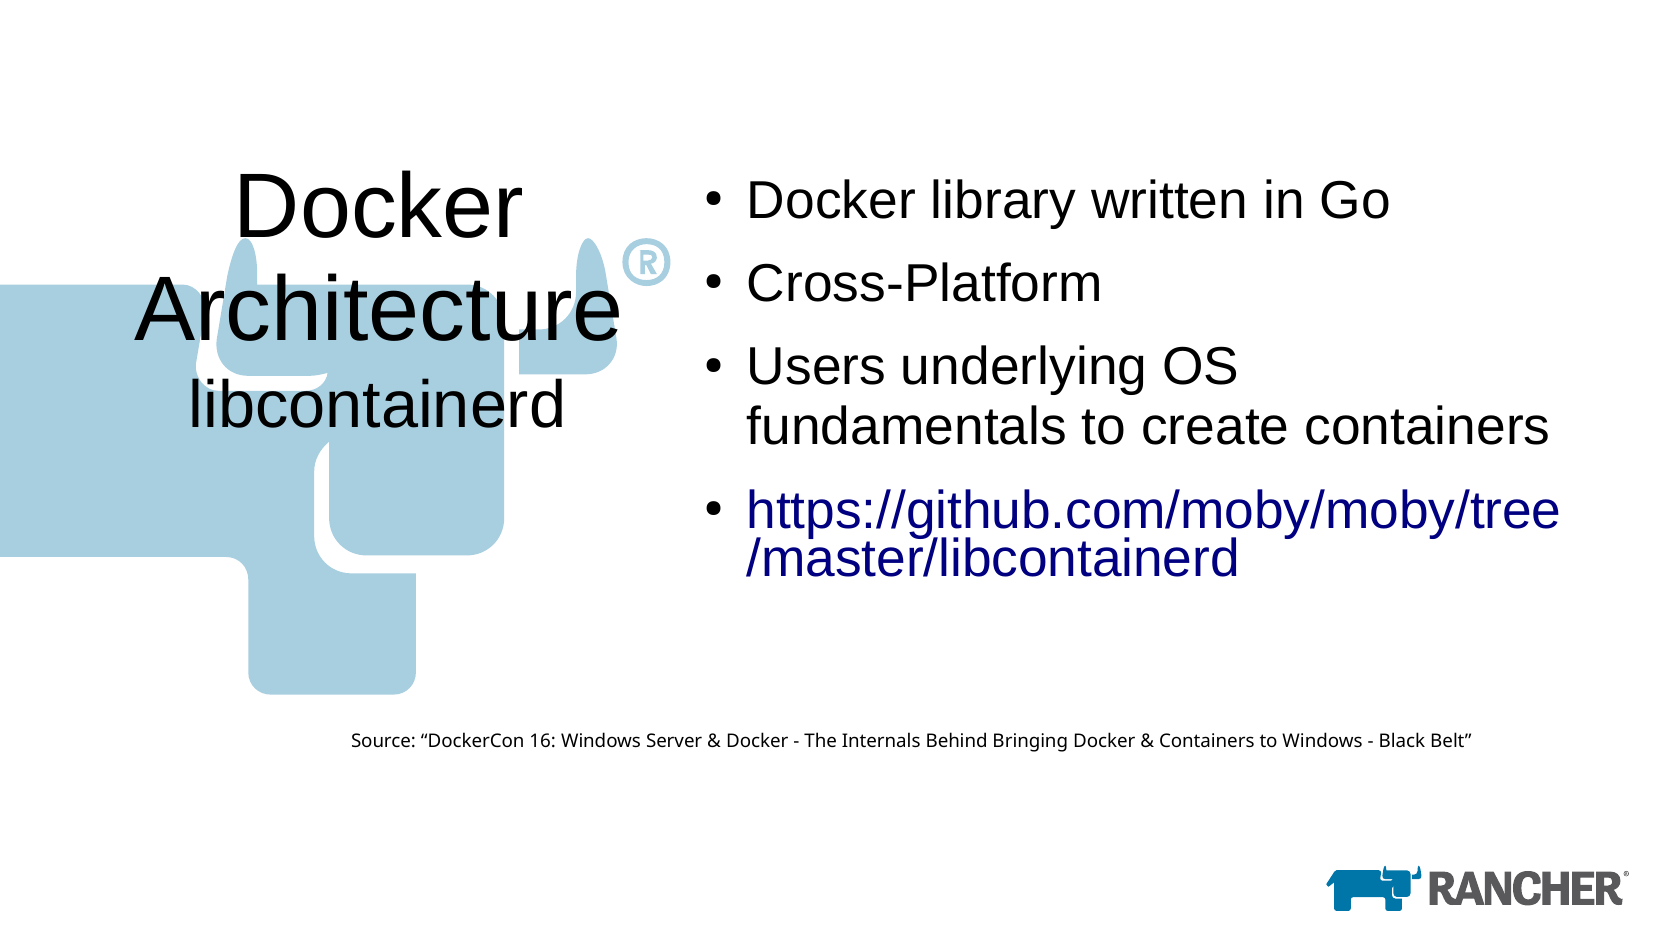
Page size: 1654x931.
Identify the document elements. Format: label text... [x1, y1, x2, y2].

text_box Source: “DockerCon 16: Windows Server & Docker - The Internals Behind Bringing Docker & Containers to Windows - Black Belt” [336, 720, 1576, 757]
list Docker library written in Go Cross-Platform Users underlying OS fundamentals to create containers https://github.com/moby/moby/tree/master/libcontainerd [690, 169, 1572, 545]
title Docker Architecture [83, 154, 676, 371]
text_box libcontainerd [81, 367, 674, 673]
